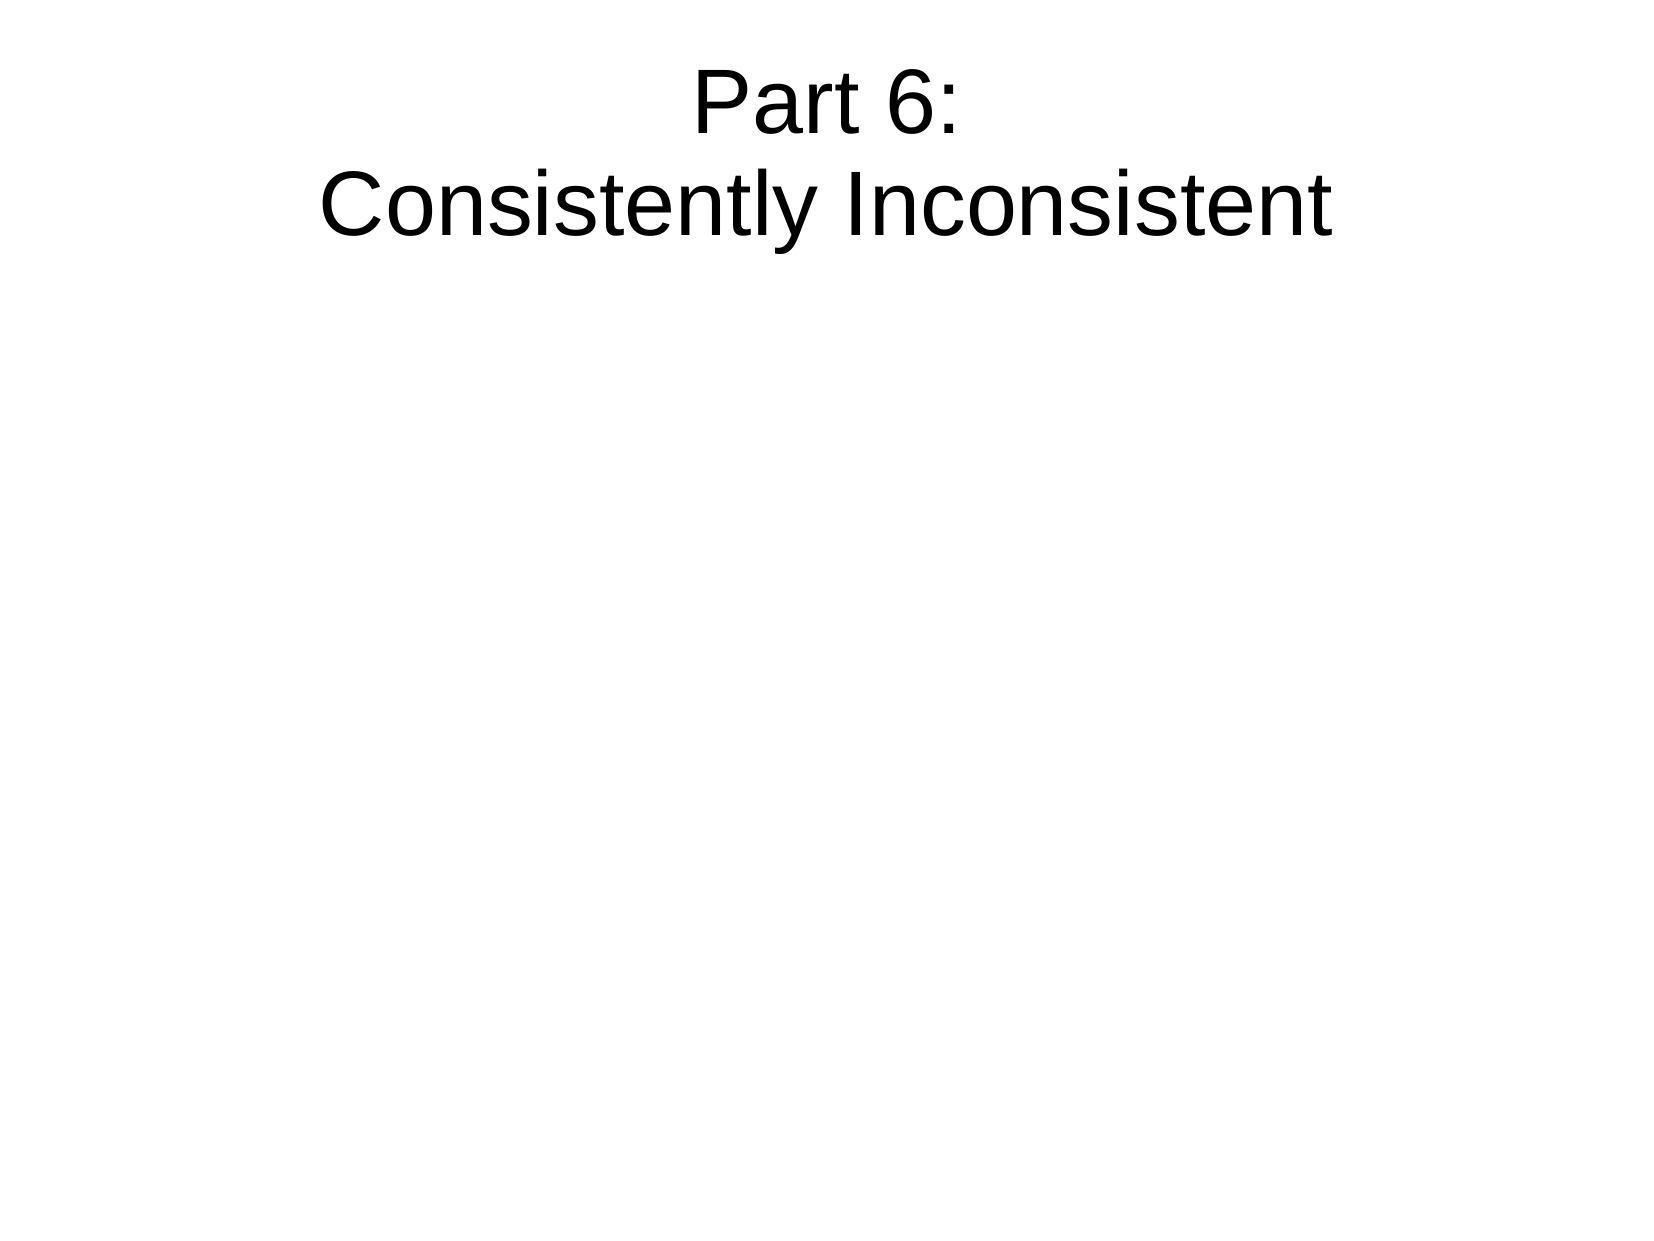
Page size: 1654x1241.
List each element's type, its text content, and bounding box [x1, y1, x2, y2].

title Part 6: Consistently Inconsistent [82, 49, 1571, 257]
